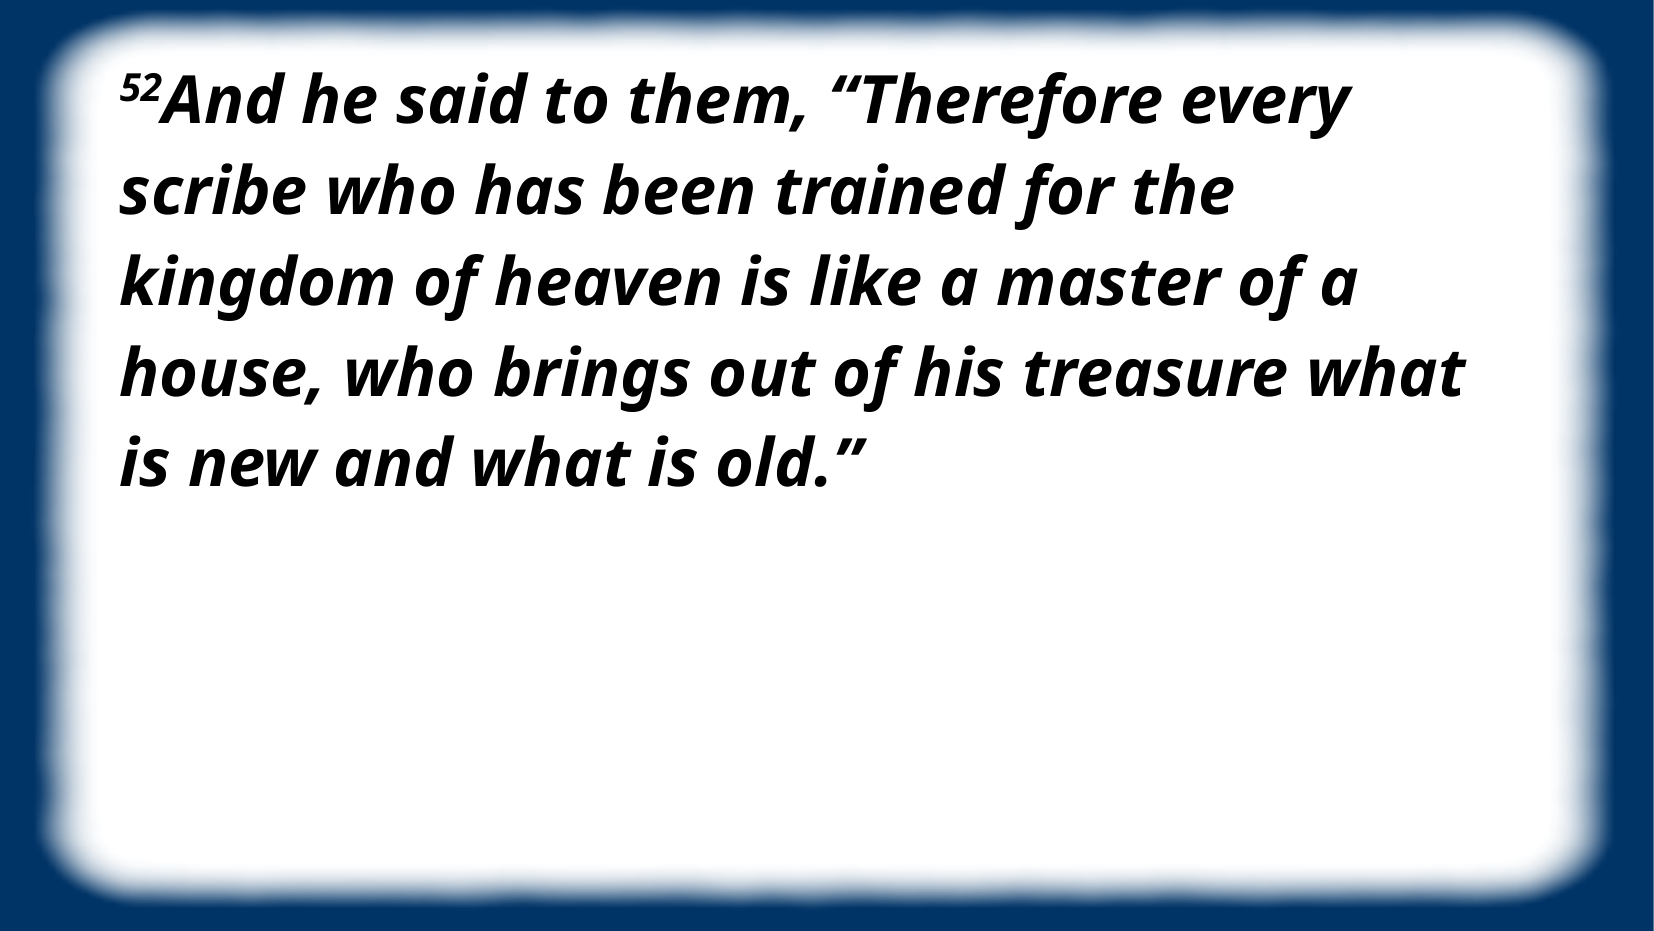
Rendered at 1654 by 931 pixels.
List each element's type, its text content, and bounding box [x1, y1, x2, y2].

text_box 52And he said to them, “Therefore every scribe who has been trained for the kingdom of heaven is like a master of a house, who brings out of his treasure what is new and what is old.” [105, 45, 1546, 559]
picture [0, 0, 1654, 931]
